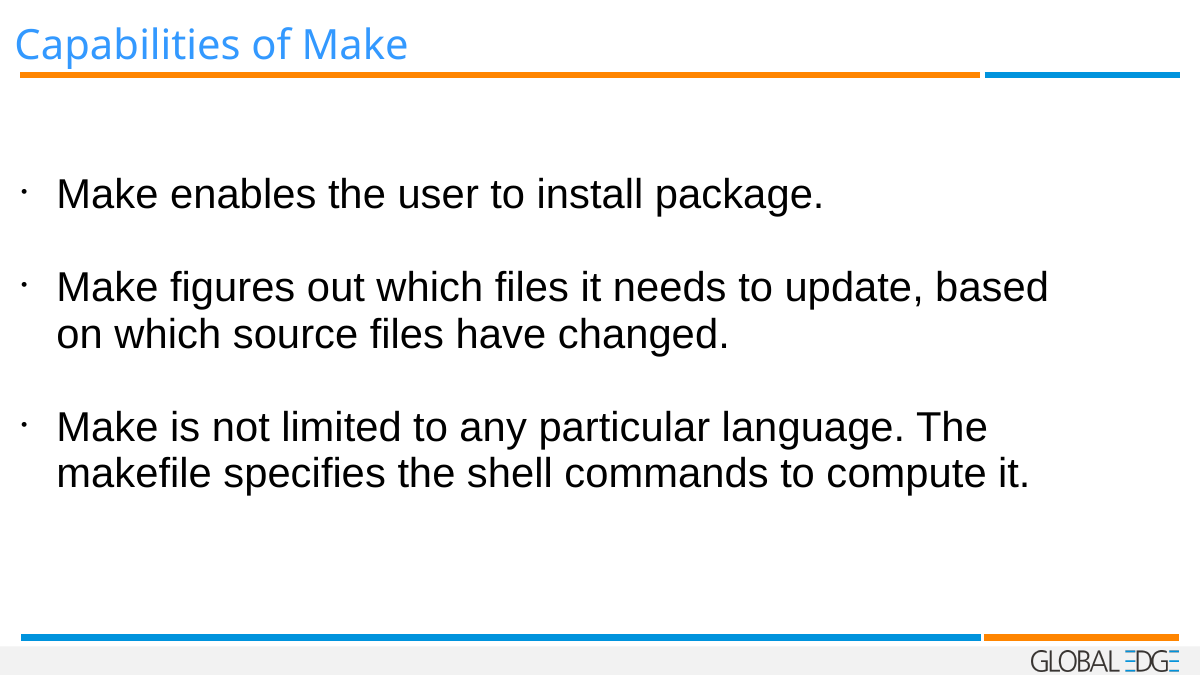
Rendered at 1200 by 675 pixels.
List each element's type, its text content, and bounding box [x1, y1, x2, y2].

picture [1031, 650, 1179, 672]
subtitle Make enables the user to install package. Make figures out which files it needs to update, based on which source files have changed. Make is not limited to any particular language. The makefile specifies the shell commands to compute it. [21, 86, 1052, 627]
title Capabilities of Make [14, 16, 1090, 70]
